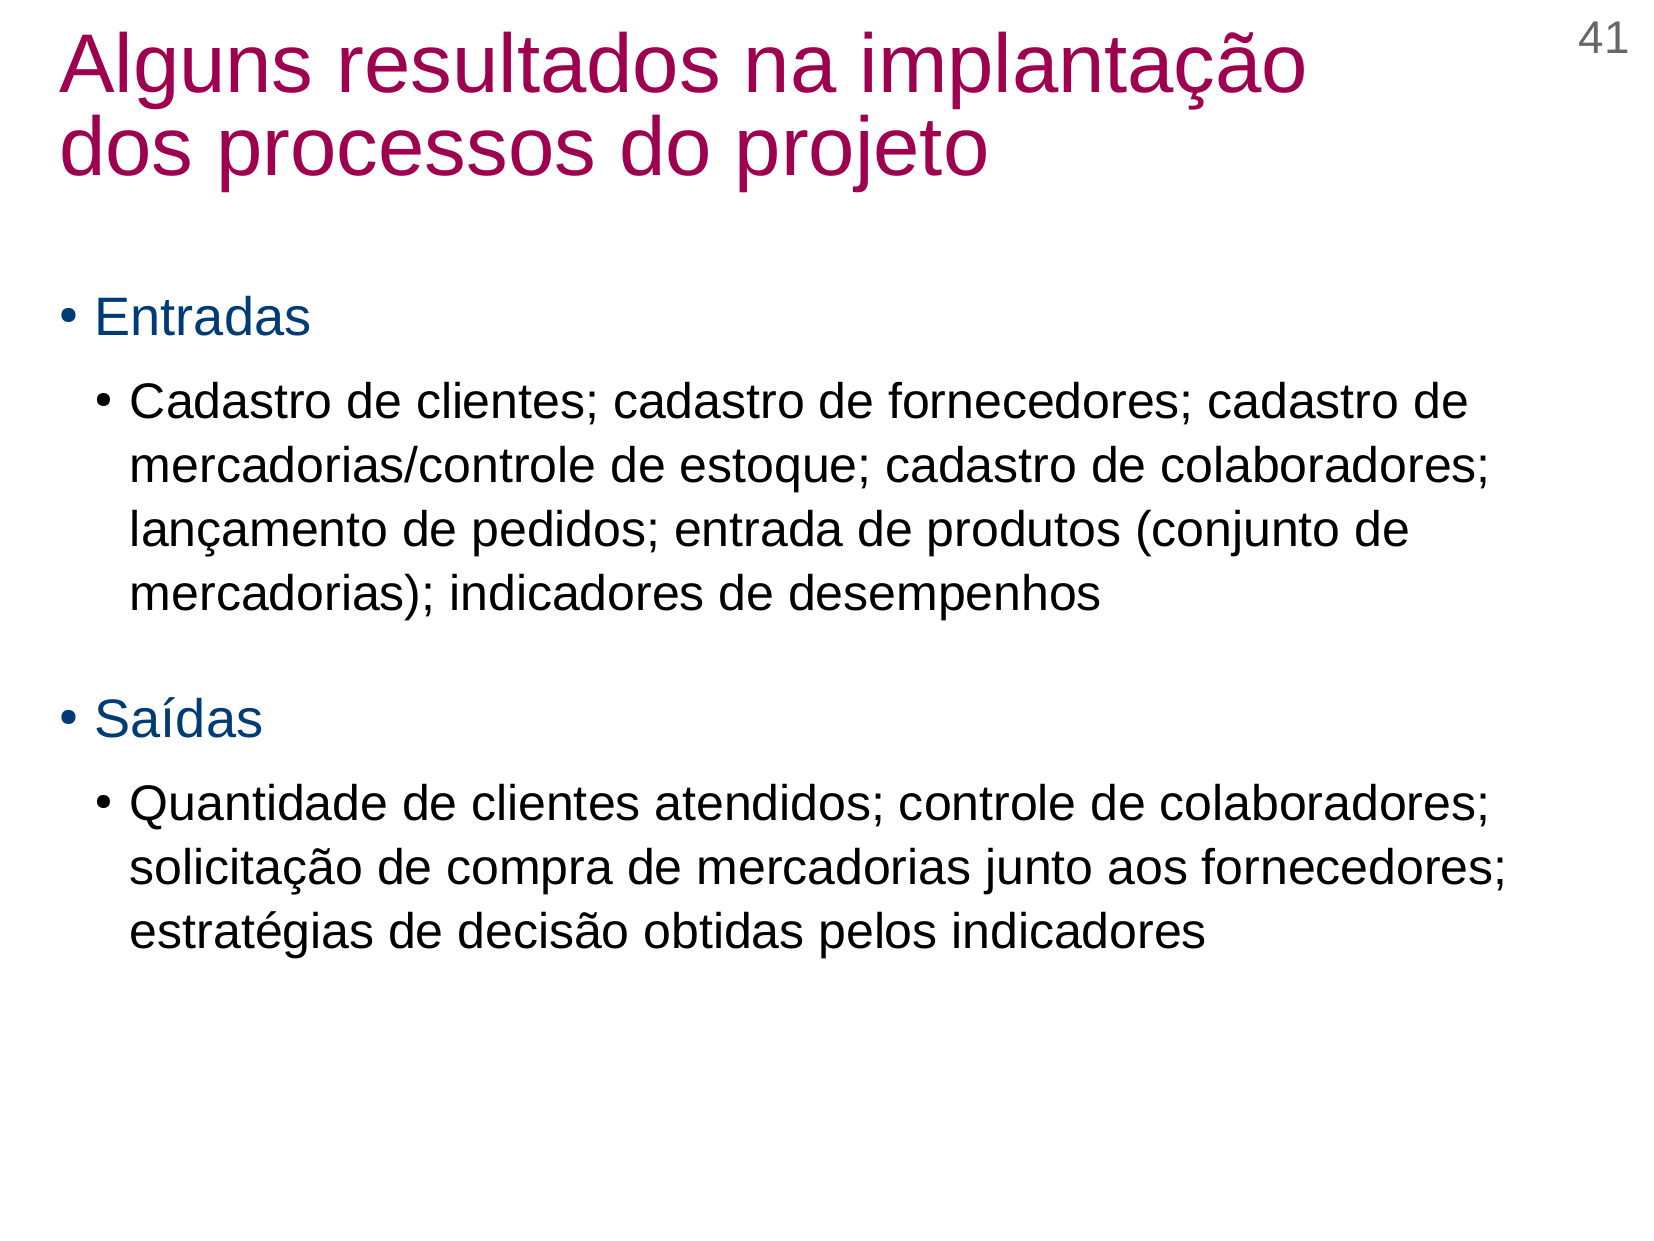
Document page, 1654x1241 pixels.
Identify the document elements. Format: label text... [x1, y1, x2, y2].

title Alguns resultados na implantação dos processos do projeto [59, 4, 1595, 213]
list Entradas Cadastro de clientes; cadastro de fornecedores; cadastro de mercadorias/controle de estoque; cadastro de colaboradores; lançamento de pedidos; entrada de produtos (conjunto de mercadorias); indicadores de desempenhos Saídas Quantidade de clientes atendidos; controle de colaboradores; solicitação de compra de mercadorias junto aos fornecedores; estratégias de decisão obtidas pelos indicadores [59, 277, 1595, 1211]
